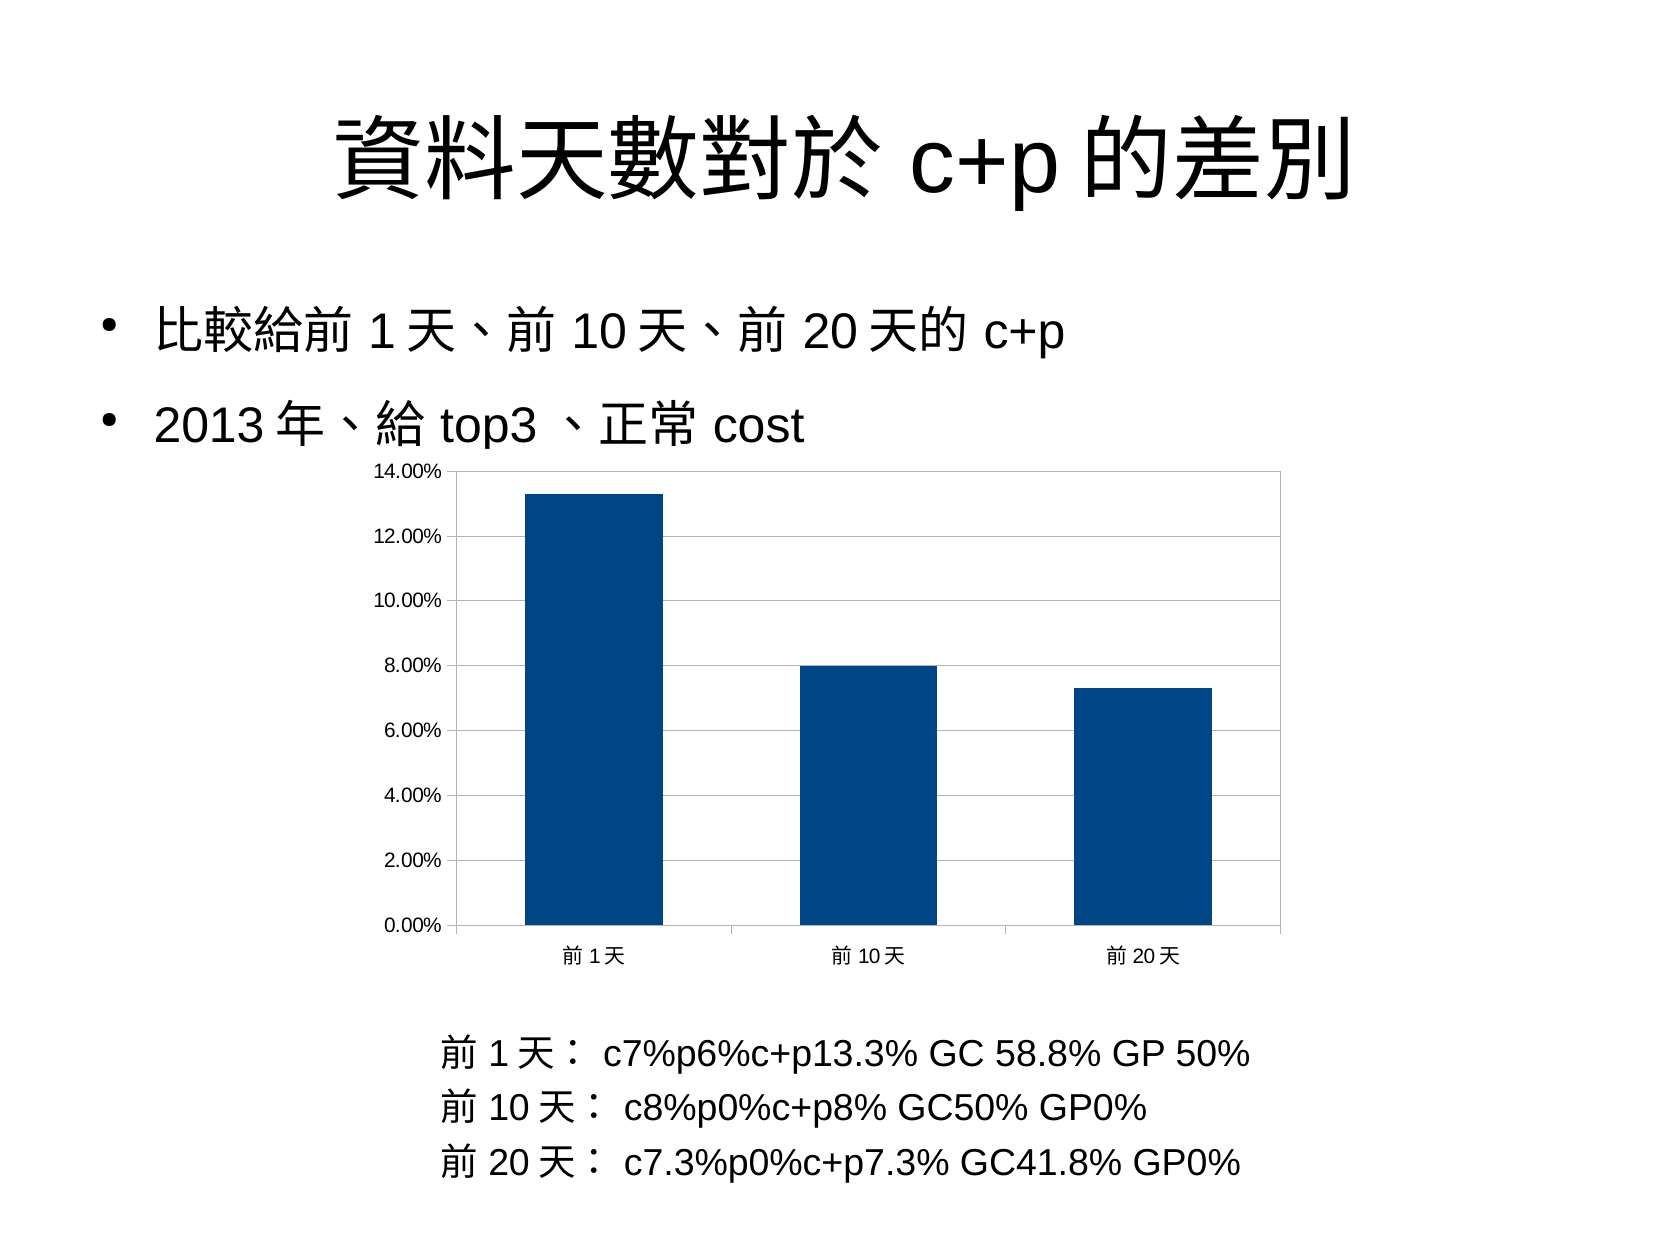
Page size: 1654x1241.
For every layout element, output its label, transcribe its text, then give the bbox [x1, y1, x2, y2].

chart [354, 448, 1300, 981]
title 資料天數對於c+p的差別 [82, 45, 1571, 261]
list 比較給前1天、前10天、前20天的c+p 2013年、給top3、正常cost [82, 290, 1571, 1010]
text_box 前1天：c7%p6%c+p13.3% GC 58.8% GP 50% 前10天：c8%p0%c+p8% GC50% GP0% 前20天：c7.3%p0%c+p7.3% GC41.8% GP0% [425, 1015, 1300, 1162]
